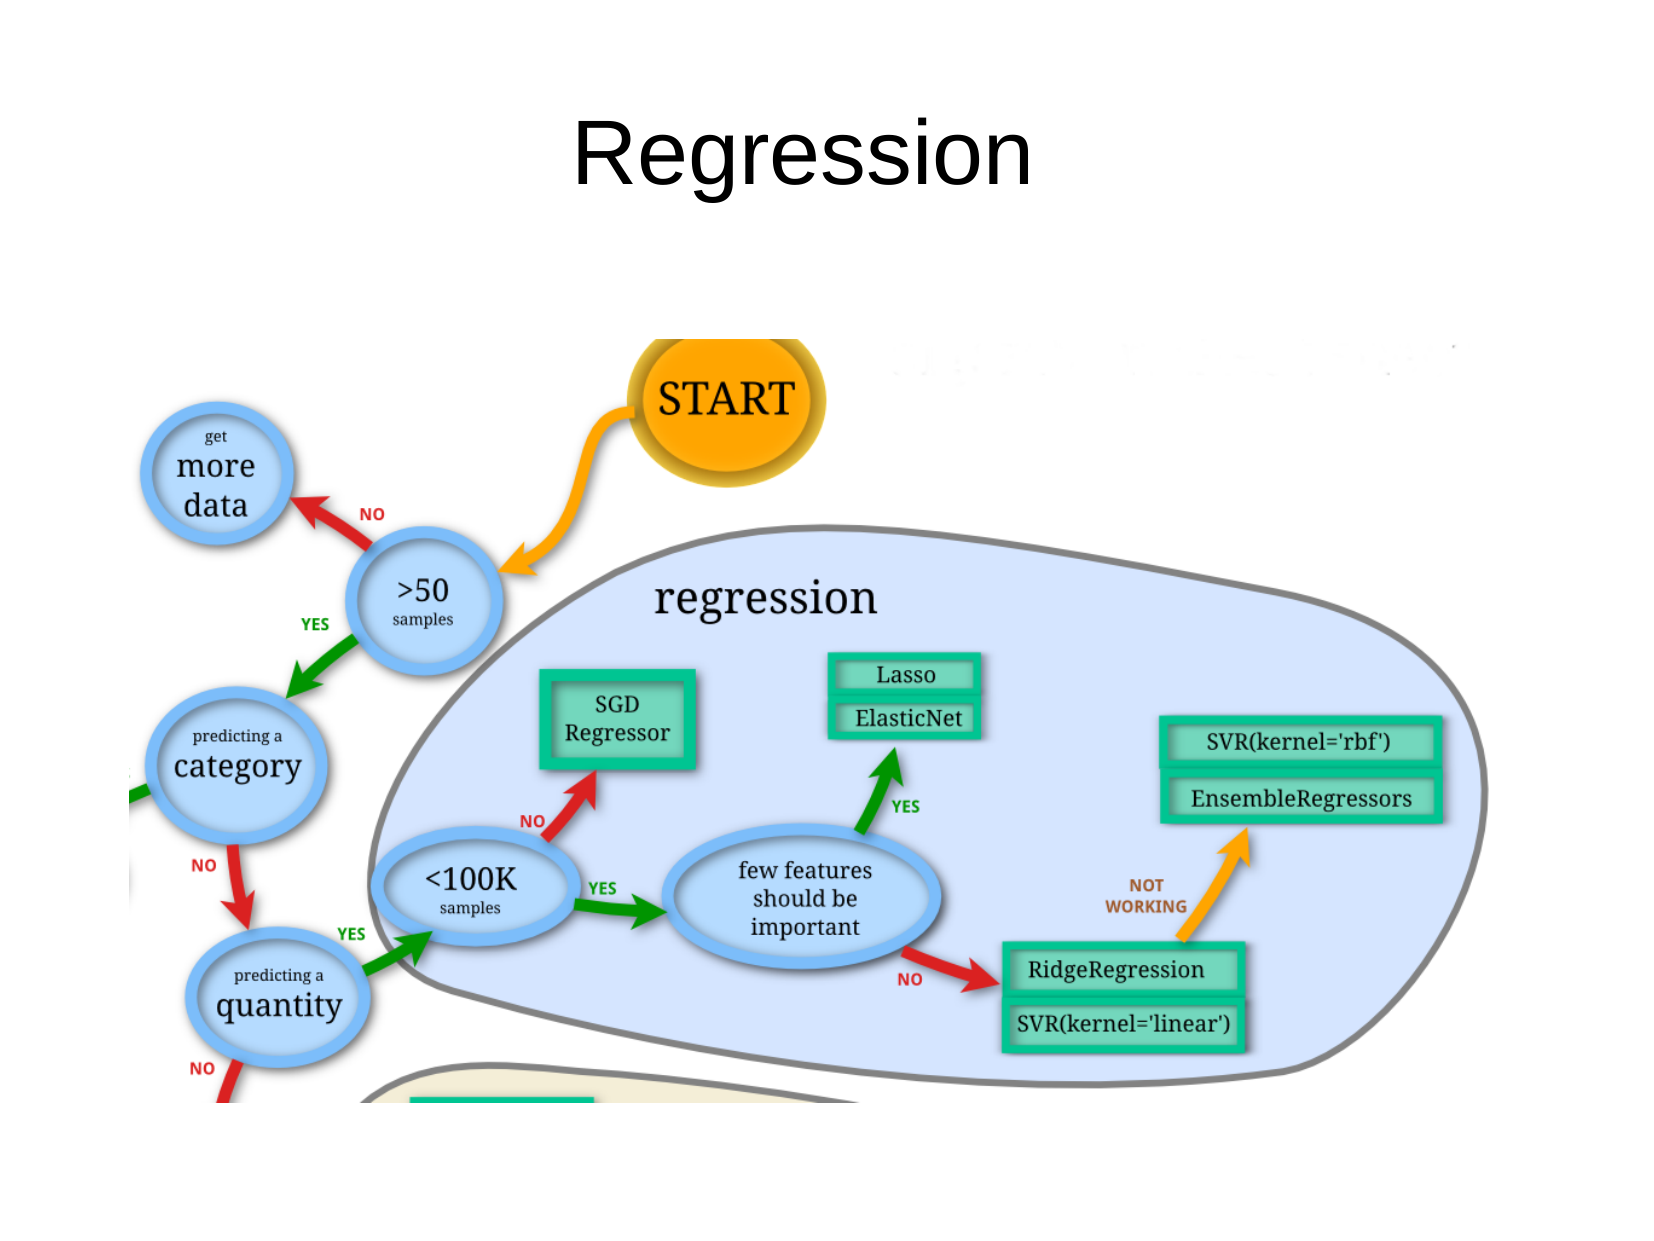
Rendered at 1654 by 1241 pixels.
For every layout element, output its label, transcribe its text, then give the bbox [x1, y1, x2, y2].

title Regression [59, 49, 1548, 257]
picture [129, 339, 1501, 1103]
